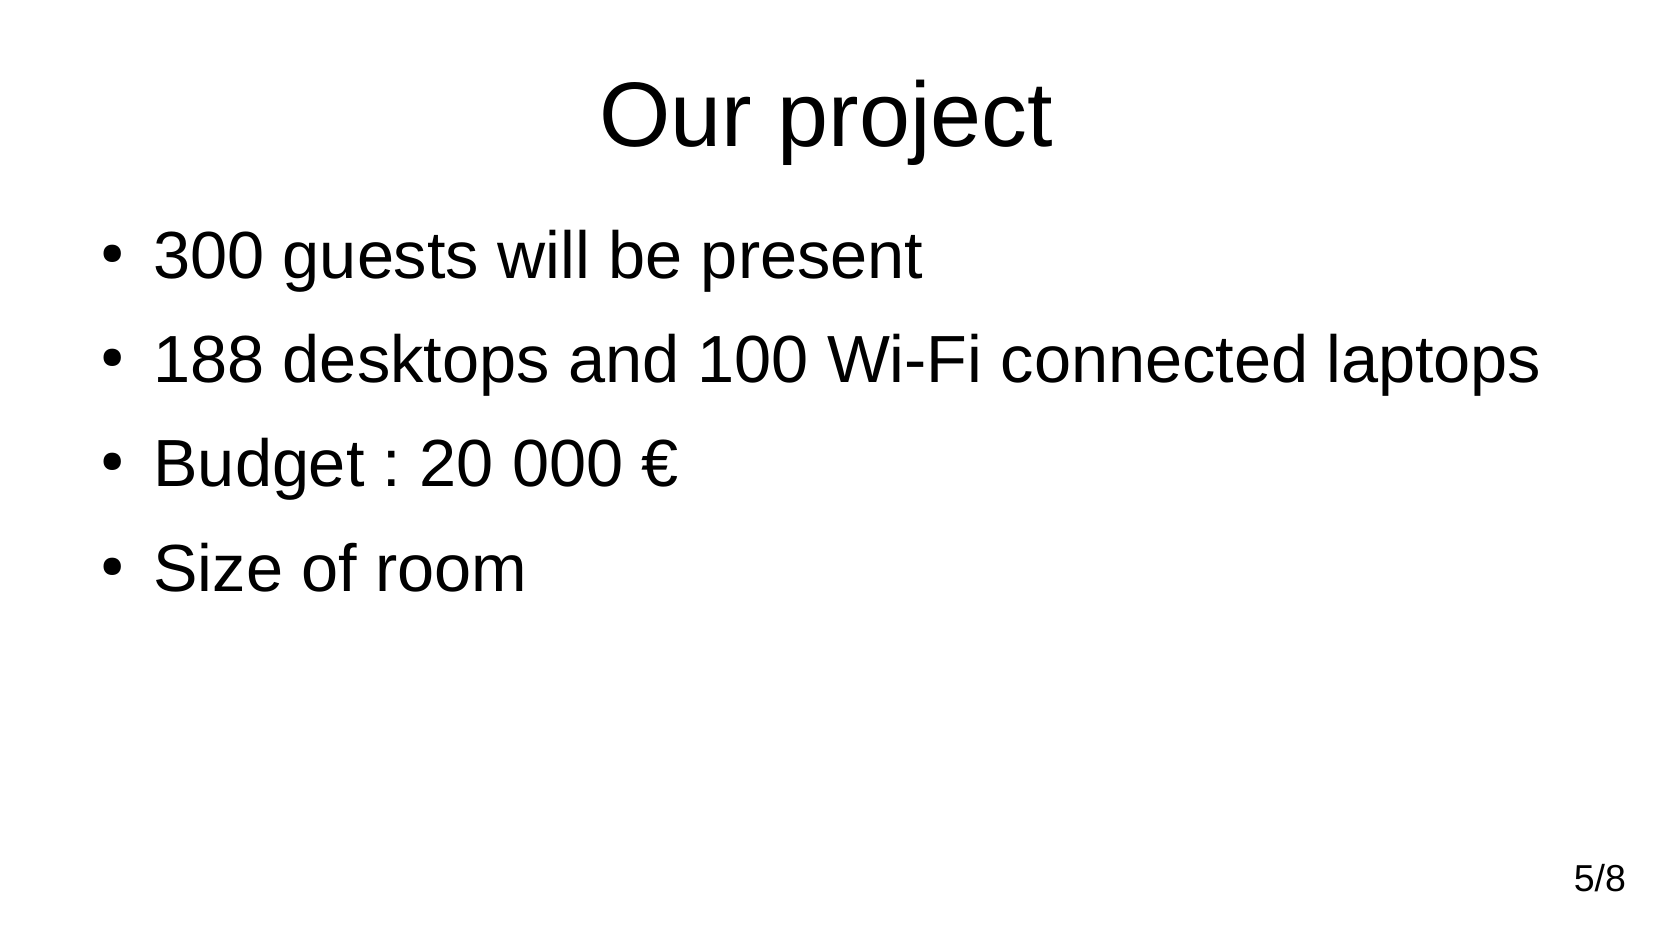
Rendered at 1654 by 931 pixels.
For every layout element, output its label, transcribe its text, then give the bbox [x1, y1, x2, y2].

text_box <numéro>/<nombre> [1559, 850, 1654, 921]
title Our project [82, 0, 1571, 217]
list 300 guests will be present 188 desktops and 100 Wi-Fi connected laptops Budget : 20 000 € Size of room [82, 217, 1571, 758]
